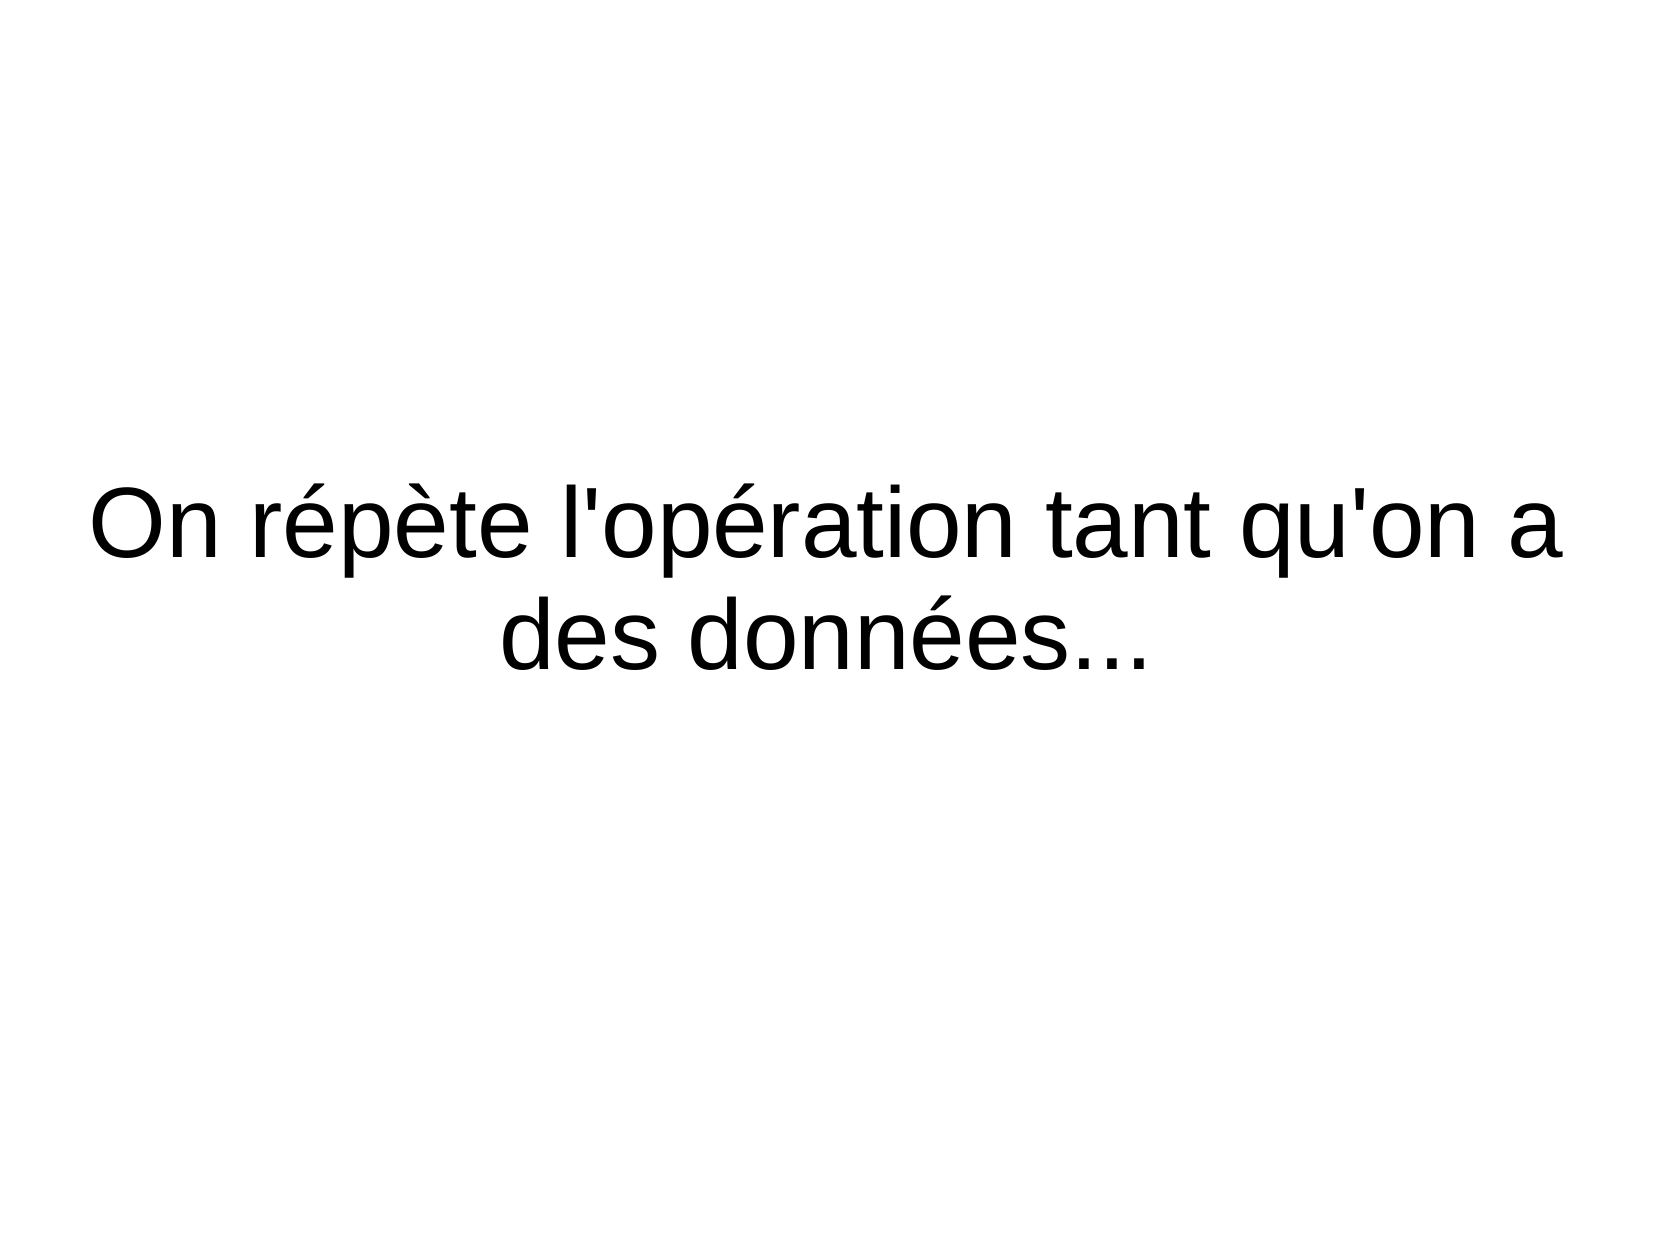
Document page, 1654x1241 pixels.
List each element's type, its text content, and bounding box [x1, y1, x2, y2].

subtitle On répète l'opération tant qu'on a des données... [82, 49, 1571, 1109]
